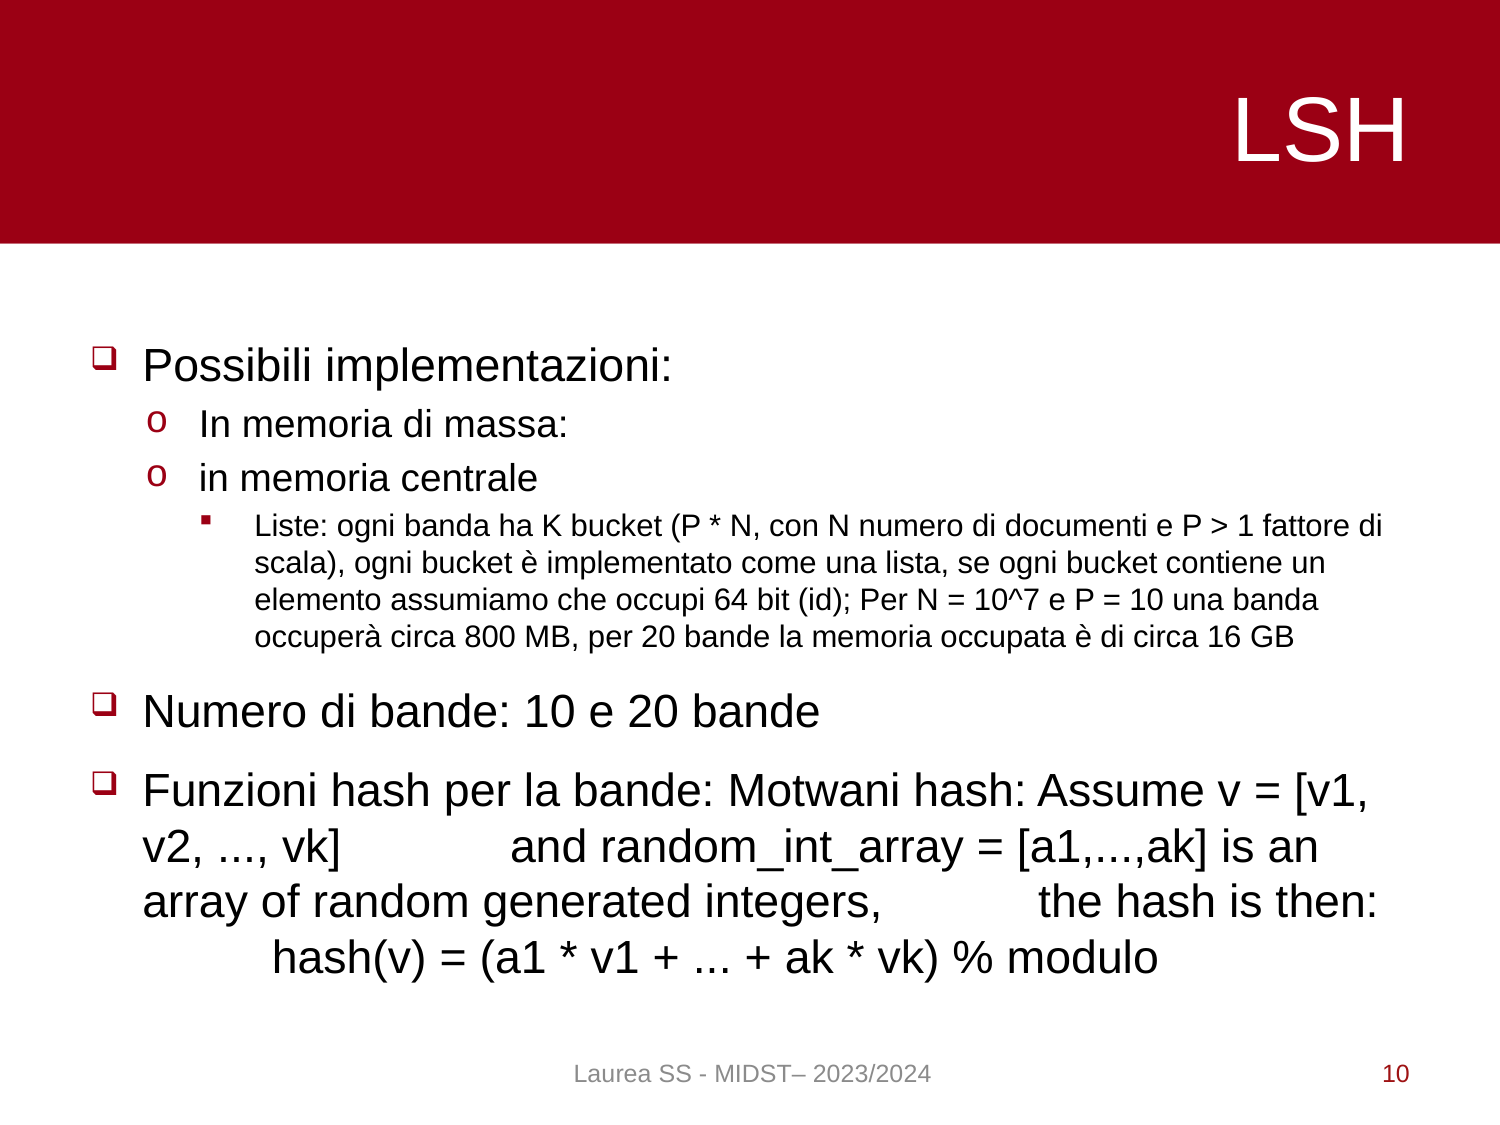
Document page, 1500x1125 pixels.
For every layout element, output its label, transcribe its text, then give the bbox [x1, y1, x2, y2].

title LSH [345, 16, 1425, 233]
list Possibili implementazioni: In memoria di massa: in memoria centrale Liste: ogni banda ha K bucket (P * N, con N numero di documenti e P > 1 fattore di scala), ogni bucket è implementato come una lista, se ogni bucket contiene un elemento assumiamo che occupi 64 bit (id); Per N = 10^7 e P = 10 una banda occuperà circa 800 MB, per 20 bande la memoria occupata è di circa 16 GB Numero di bande: 10 e 20 bande Funzioni hash per la bande: Motwani hash: Assume v = [v1, v2, ..., vk] and random_int_array = [a1,...,ak] is an array of random generated integers, the hash is then: hash(v) = (a1 * v1 + ... + ak * vk) % modulo [75, 262, 1425, 1005]
